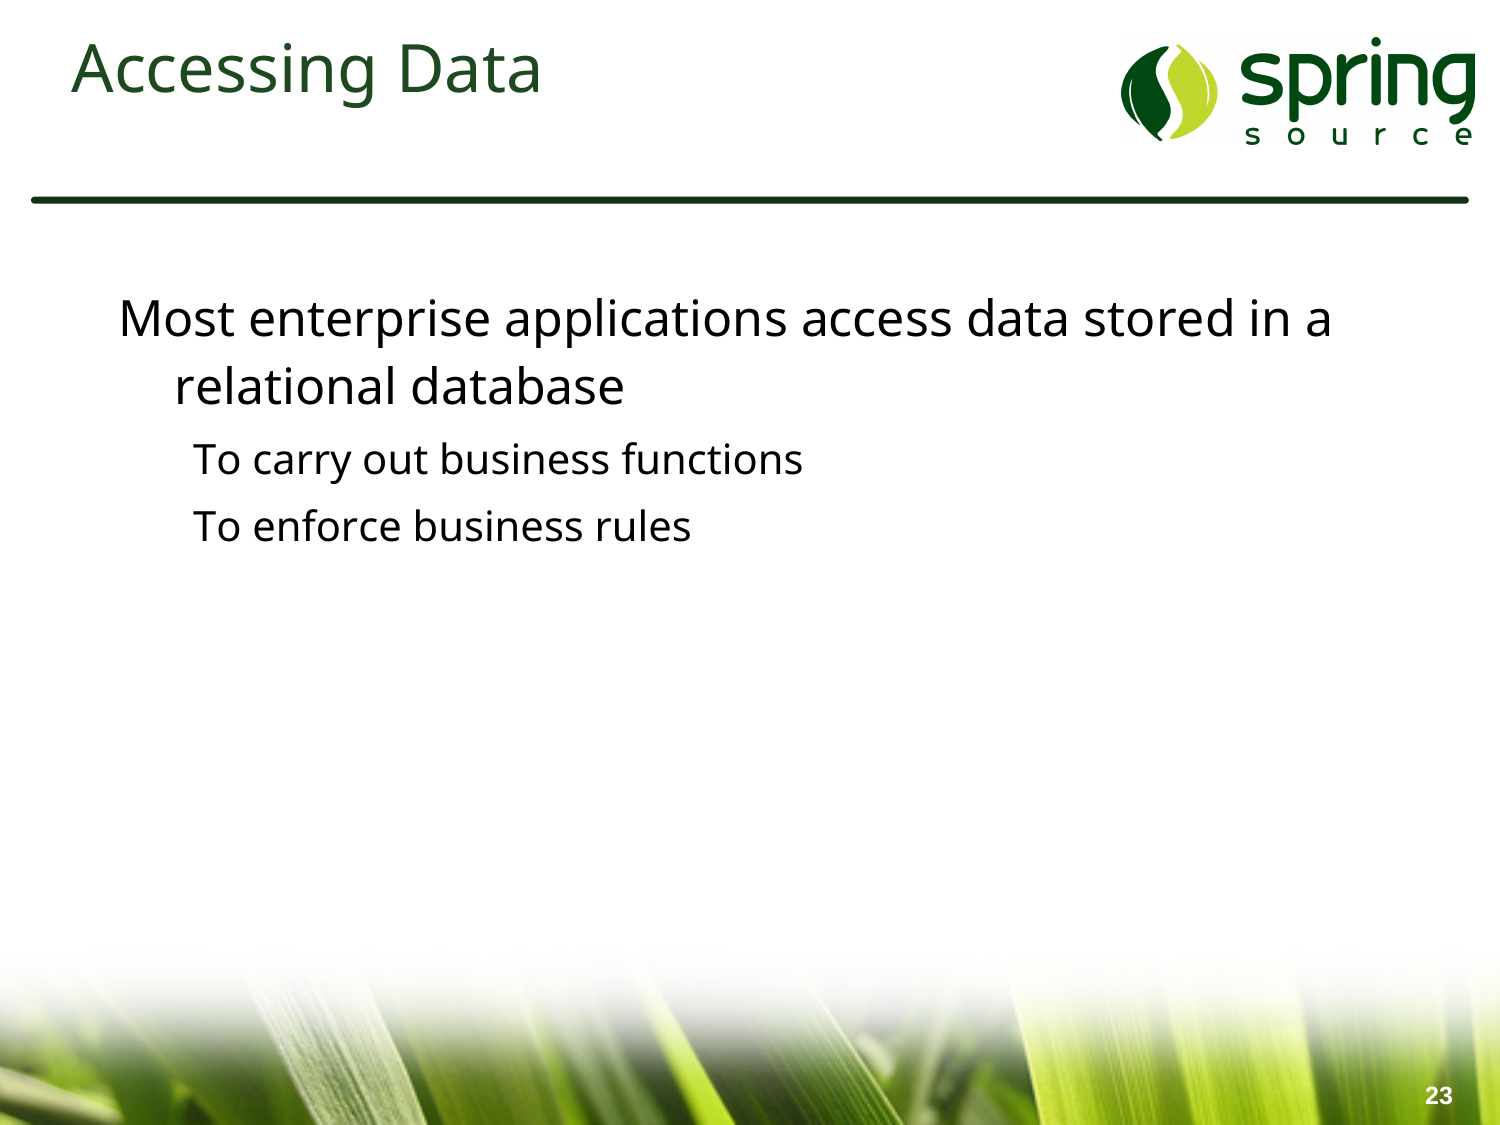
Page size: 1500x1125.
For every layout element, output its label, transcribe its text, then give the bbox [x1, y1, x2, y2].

picture [1121, 37, 1475, 145]
title Accessing Data [56, 13, 1089, 176]
picture [0, 944, 1500, 1125]
list Most enterprise applications access data stored in a relational database To carry out business functions To enforce business rules [103, 275, 1394, 938]
